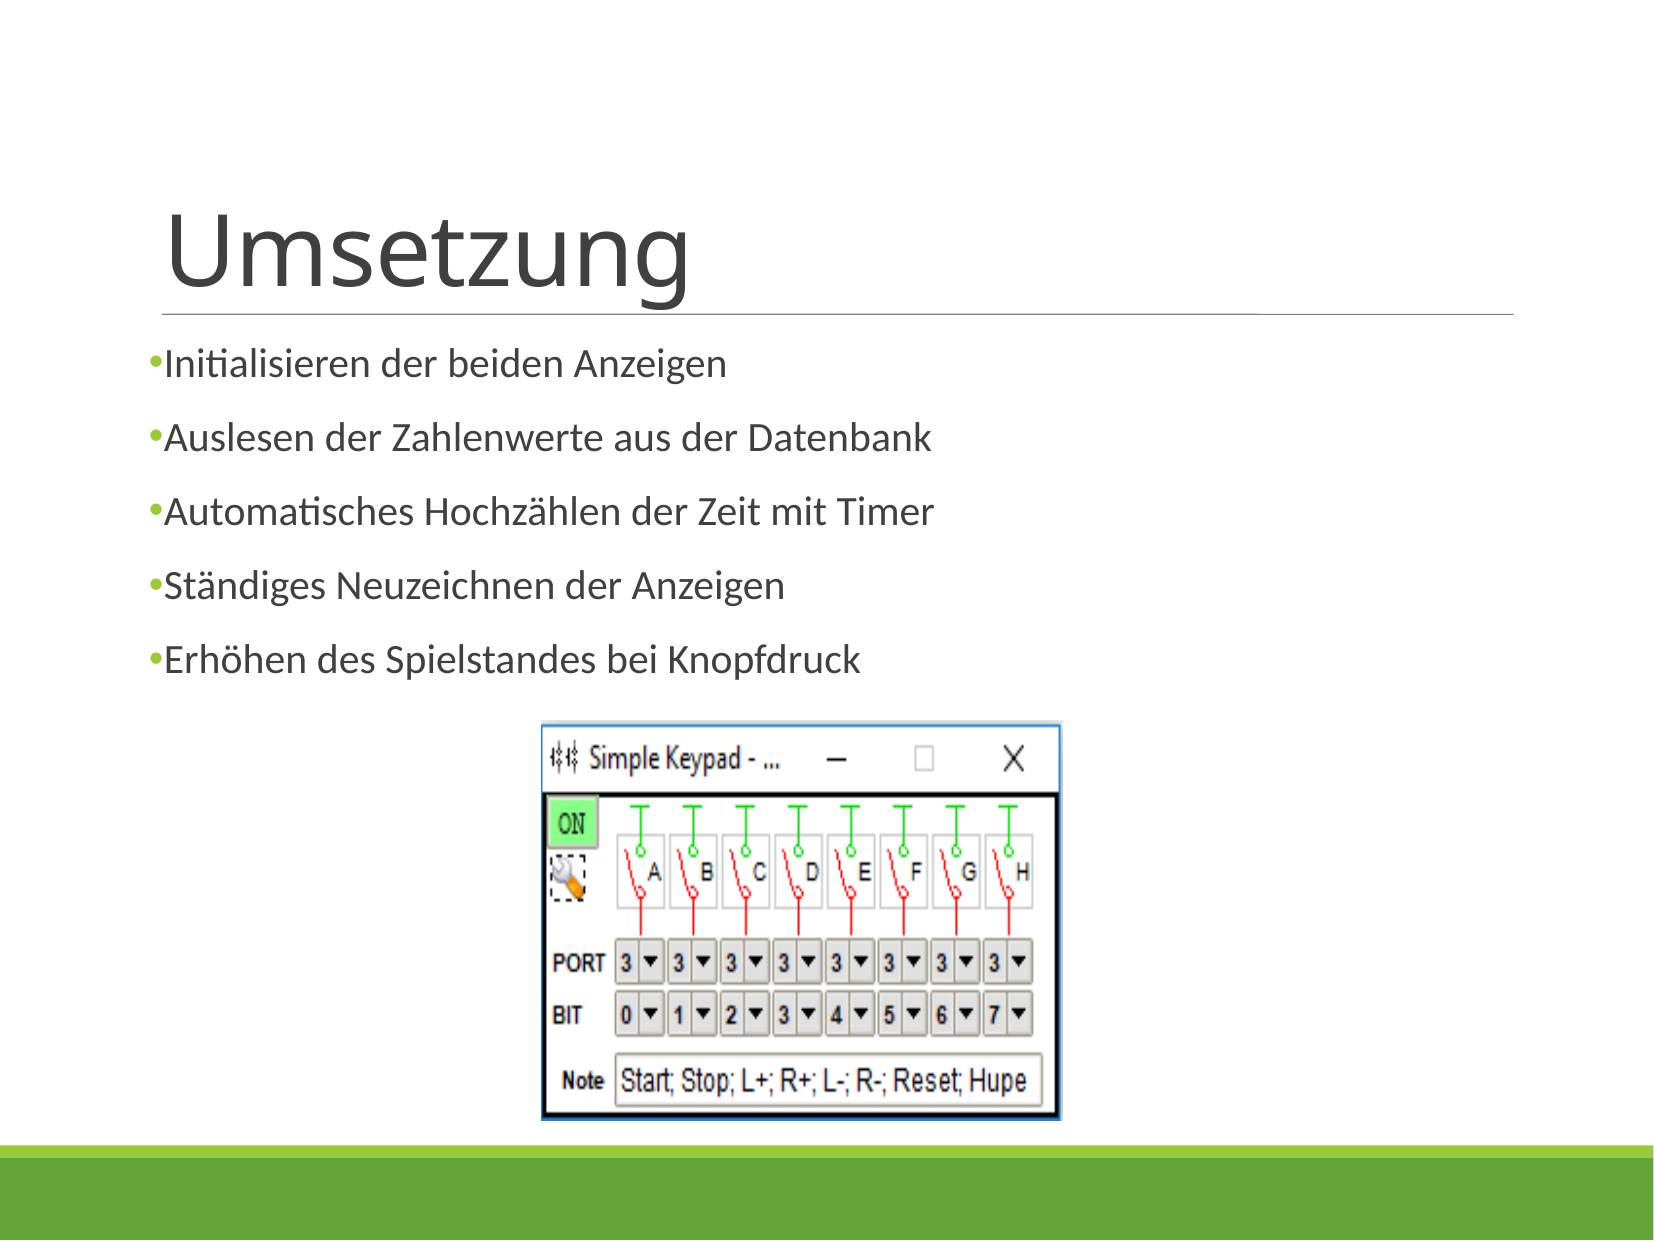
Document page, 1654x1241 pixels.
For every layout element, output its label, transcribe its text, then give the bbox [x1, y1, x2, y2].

picture [541, 720, 1063, 1121]
title Umsetzung [148, 51, 1513, 315]
list Initialisieren der beiden Anzeigen Auslesen der Zahlenwerte aus der Datenbank Automatisches Hochzählen der Zeit mit Timer Ständiges Neuzeichnen der Anzeigen Erhöhen des Spielstandes bei Knopfdruck [148, 333, 1513, 1062]
